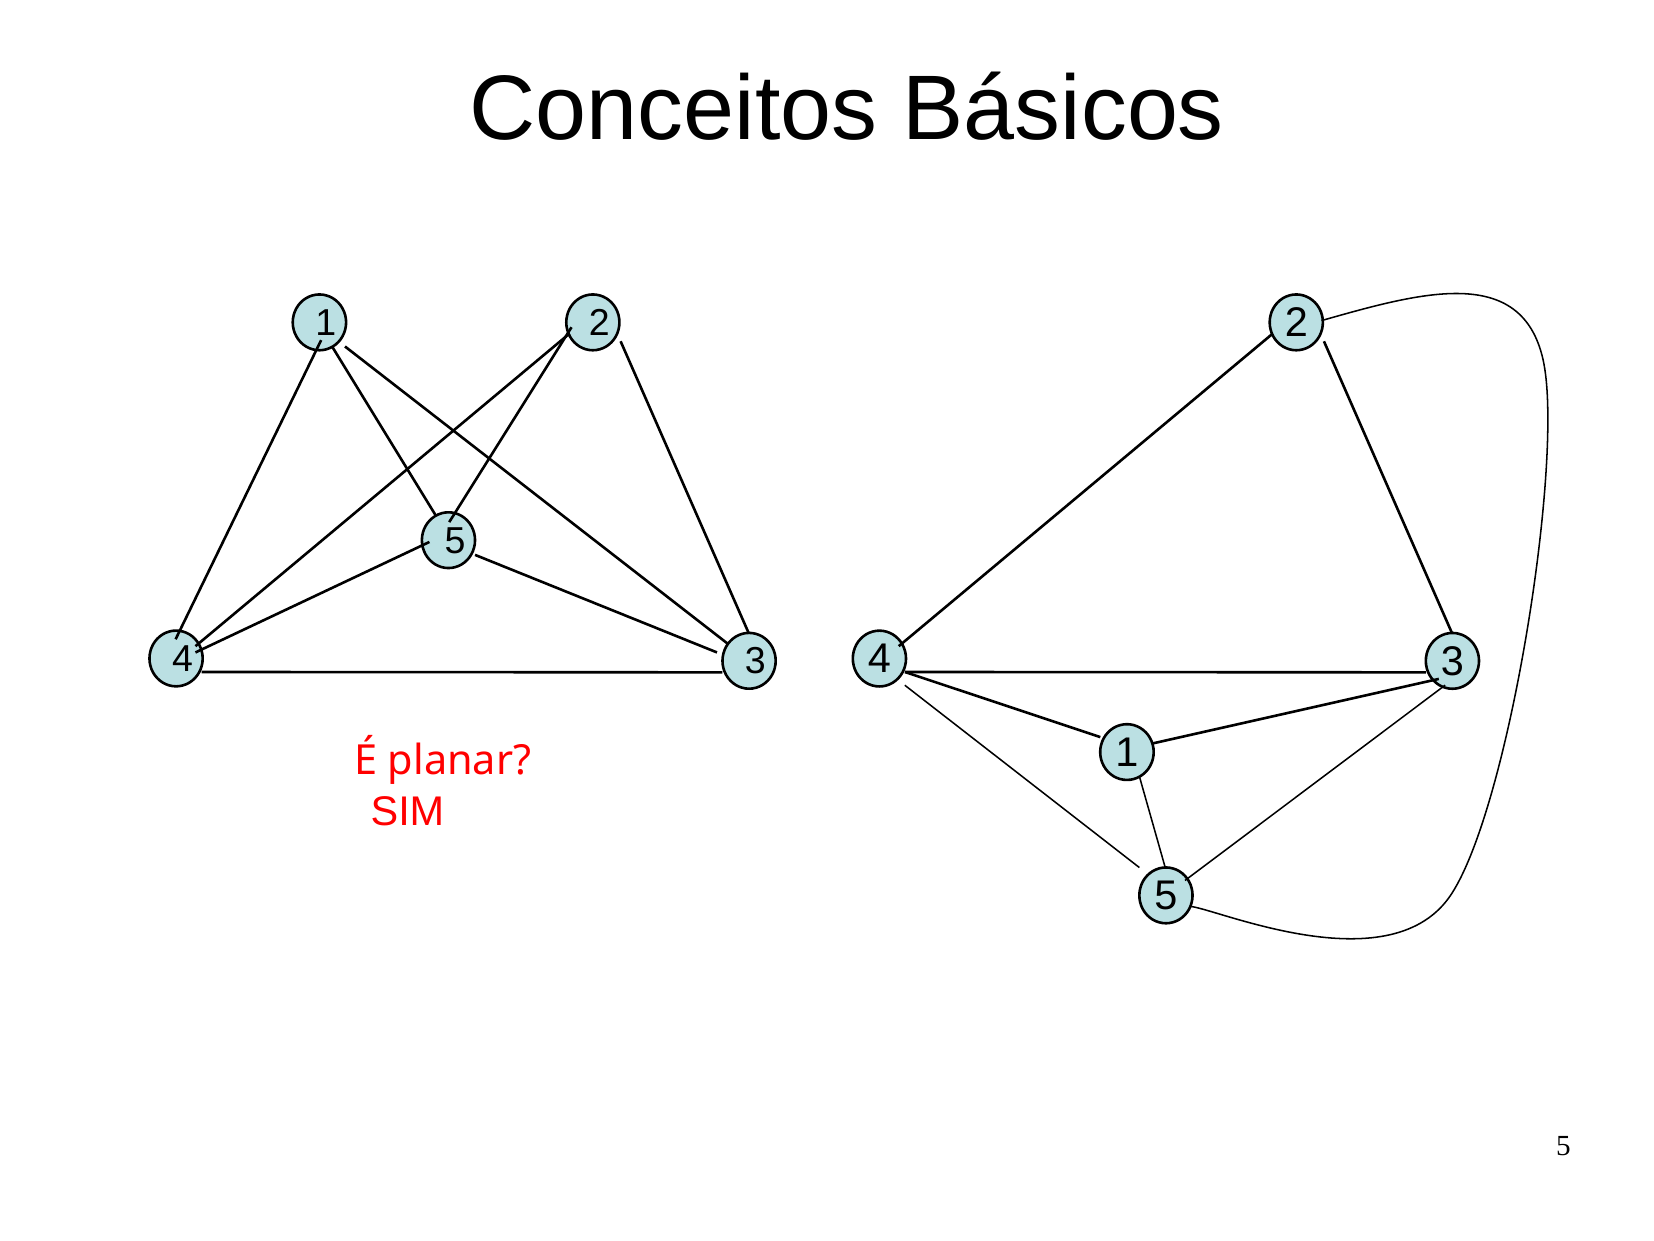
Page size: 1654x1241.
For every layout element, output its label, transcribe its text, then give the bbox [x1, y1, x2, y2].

text_box É planar? [332, 723, 554, 796]
text_box 4 [852, 630, 907, 687]
text_box 1 [1100, 724, 1154, 780]
text_box 4 [149, 630, 203, 687]
text_box 5 [1139, 867, 1193, 924]
text_box É planar? [394, 754, 406, 771]
text_box 3 [1425, 633, 1480, 689]
text_box 2 [566, 294, 620, 351]
text_box SIM [355, 779, 460, 888]
text_box 1 [292, 294, 347, 351]
text_box 3 [722, 632, 776, 689]
text_box 2 [1269, 294, 1323, 351]
title Conceitos Básicos [261, 38, 1433, 177]
text_box 5 [421, 512, 476, 569]
